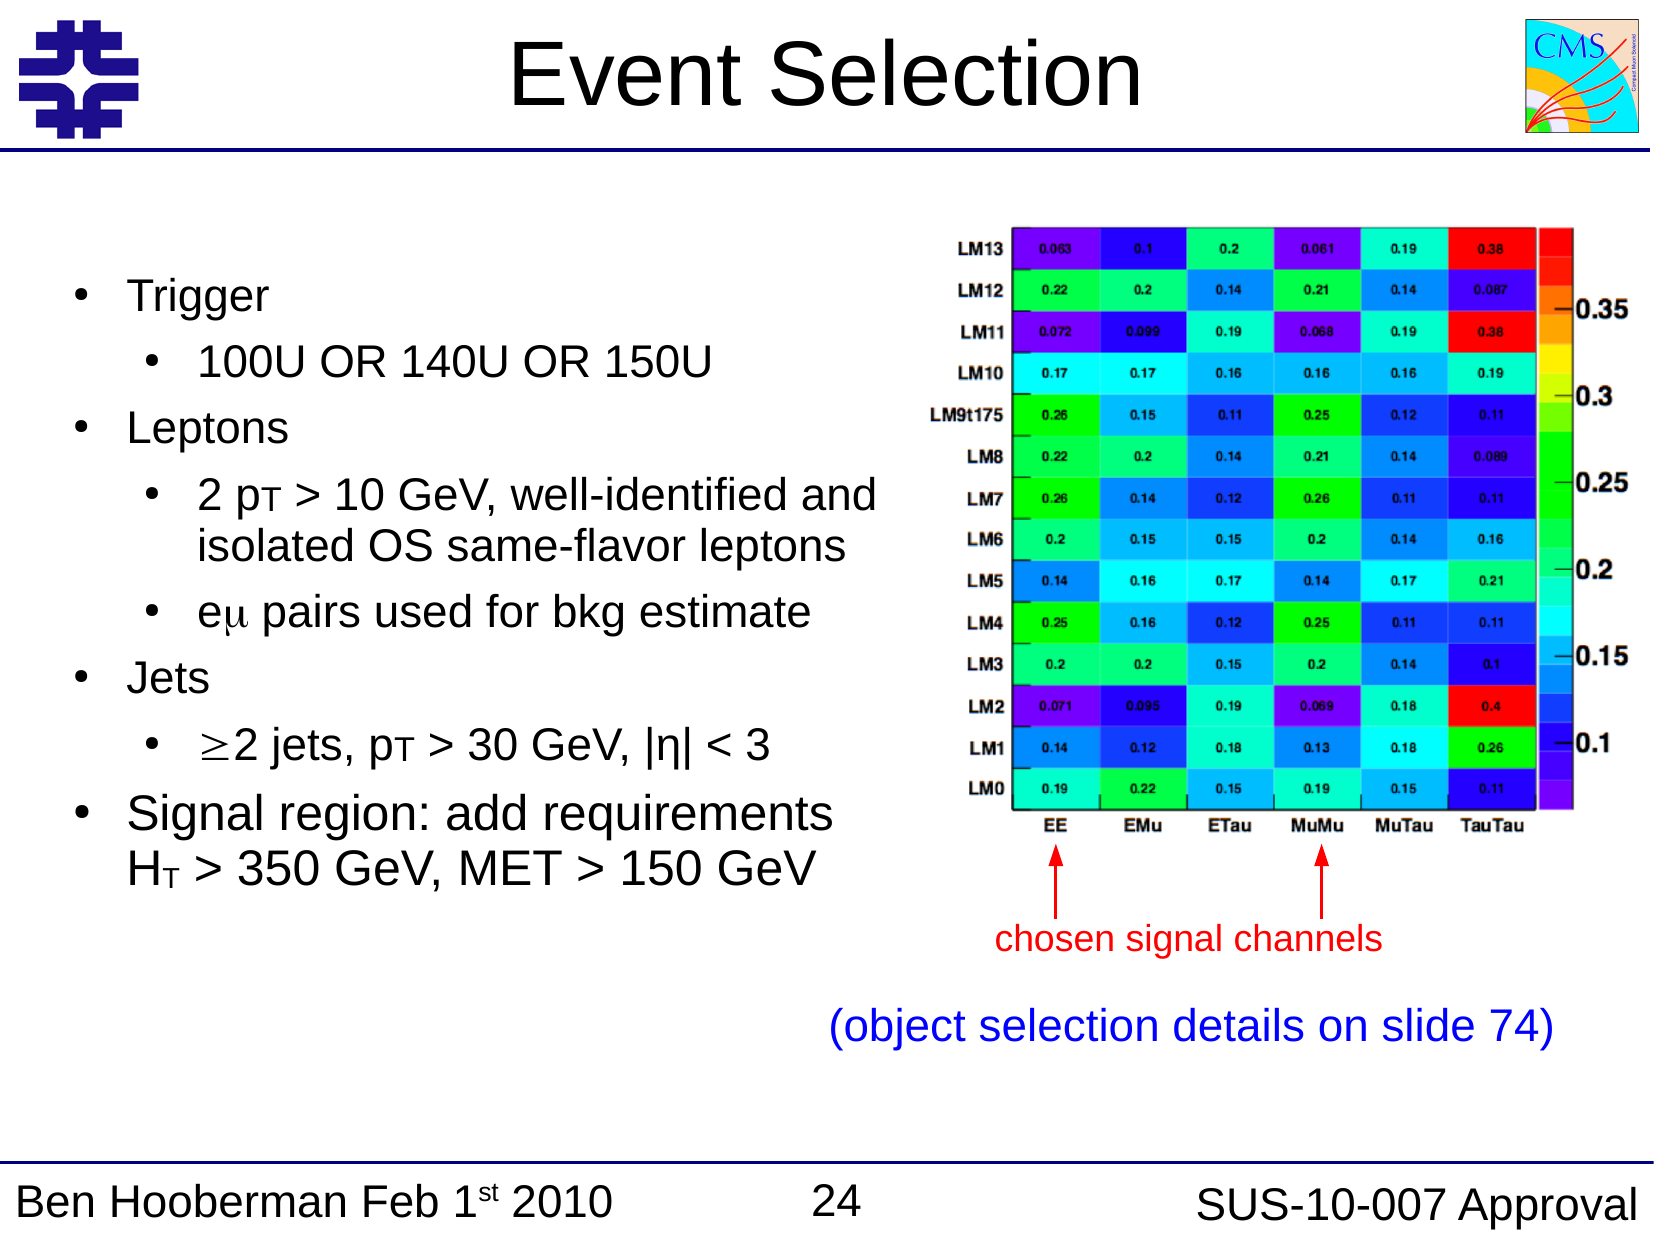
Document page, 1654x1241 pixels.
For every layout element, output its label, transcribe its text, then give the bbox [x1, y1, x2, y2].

text_box chosen signal channels [979, 909, 1562, 972]
title Event Selection [0, 8, 1654, 140]
list Trigger 100U OR 140U OR 150U Leptons 2 pT > 10 GeV, well-identified and isolated OS same-flavor leptons em pairs used for bkg estimate Jets 2 jets, pT > 30 GeV, |η| < 3 Signal region: add requirements HT > 350 GeV, MET > 150 GeV [55, 269, 887, 1056]
text_box (object selection details on slide 74) [813, 993, 1654, 1065]
picture [900, 154, 1647, 882]
